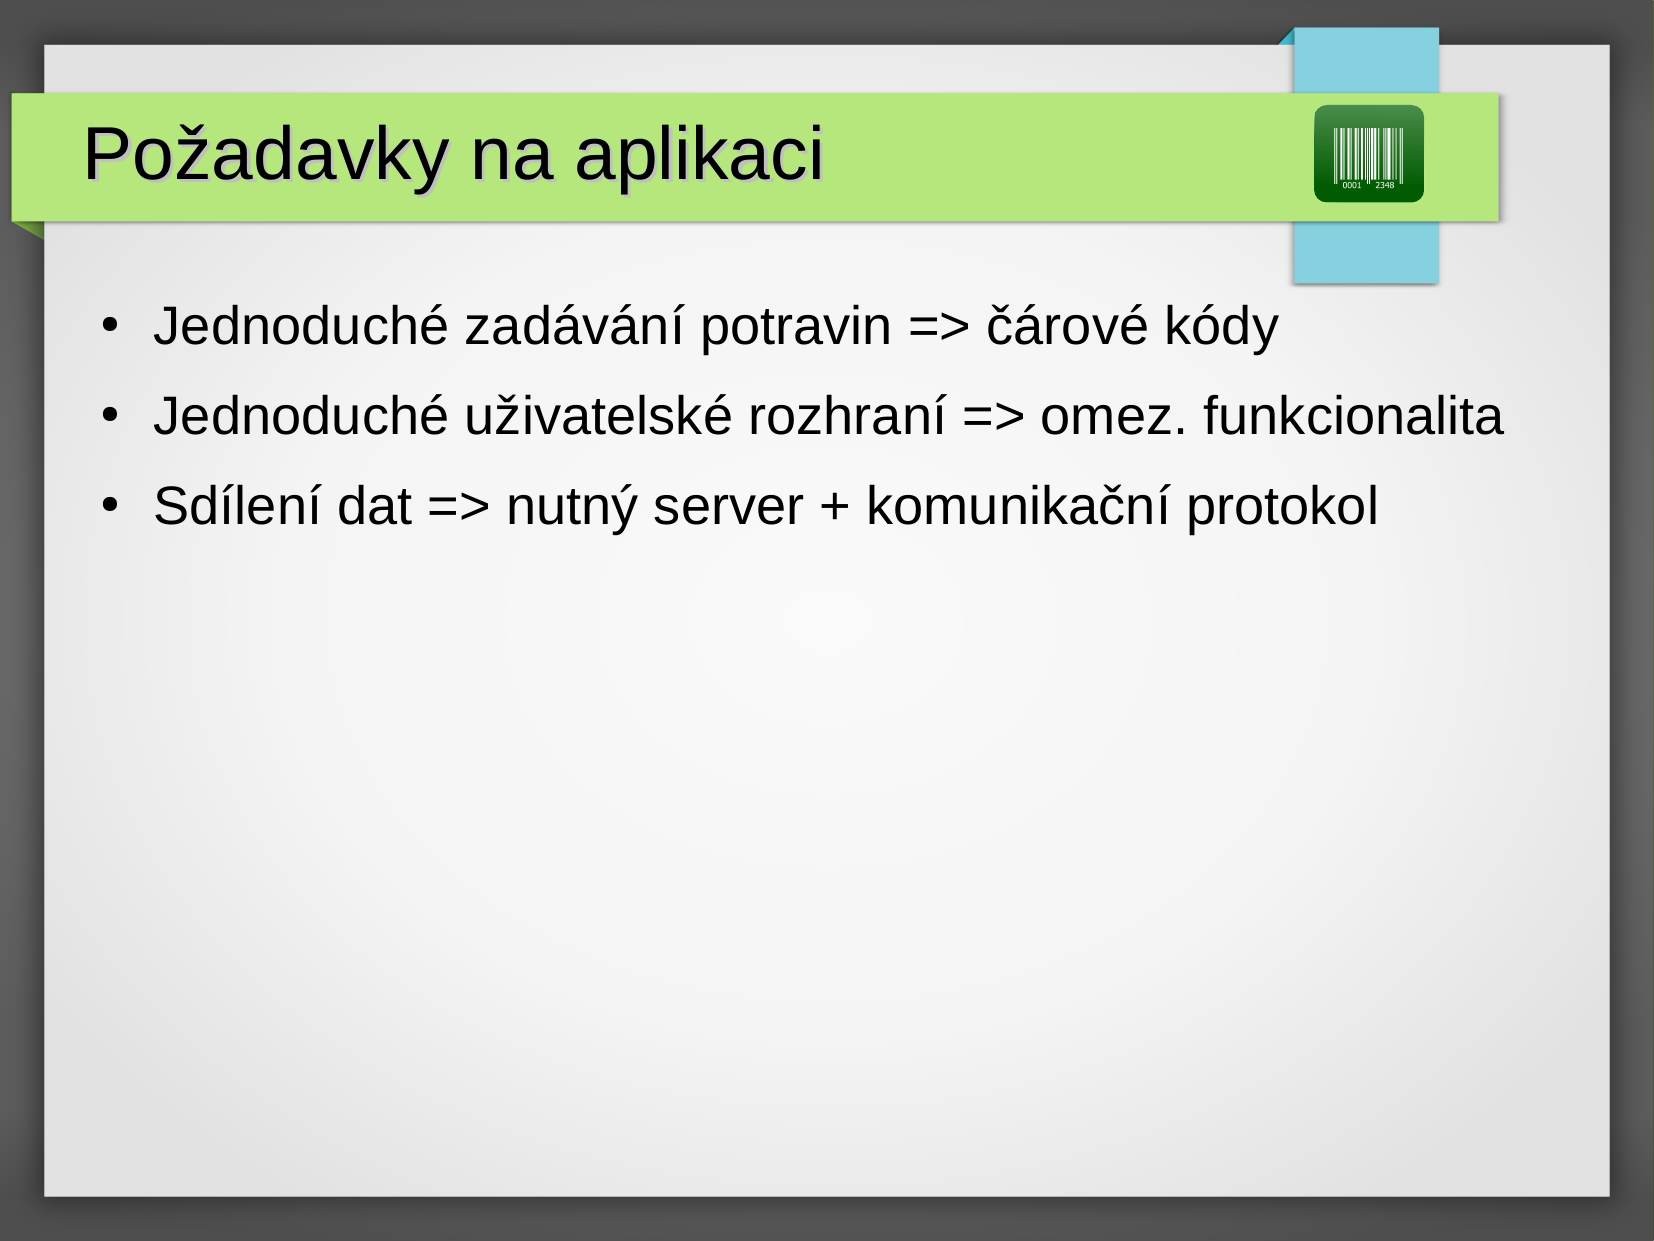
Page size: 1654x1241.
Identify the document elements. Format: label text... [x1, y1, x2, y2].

title Požadavky na aplikaci [82, 94, 1264, 213]
picture [0, 0, 1654, 1241]
list Jednoduché zadávání potravin => čárové kódy Jednoduché uživatelské rozhraní => omez. funkcionalita Sdílení dat => nutný server + komunikační protokol [82, 295, 1571, 1015]
